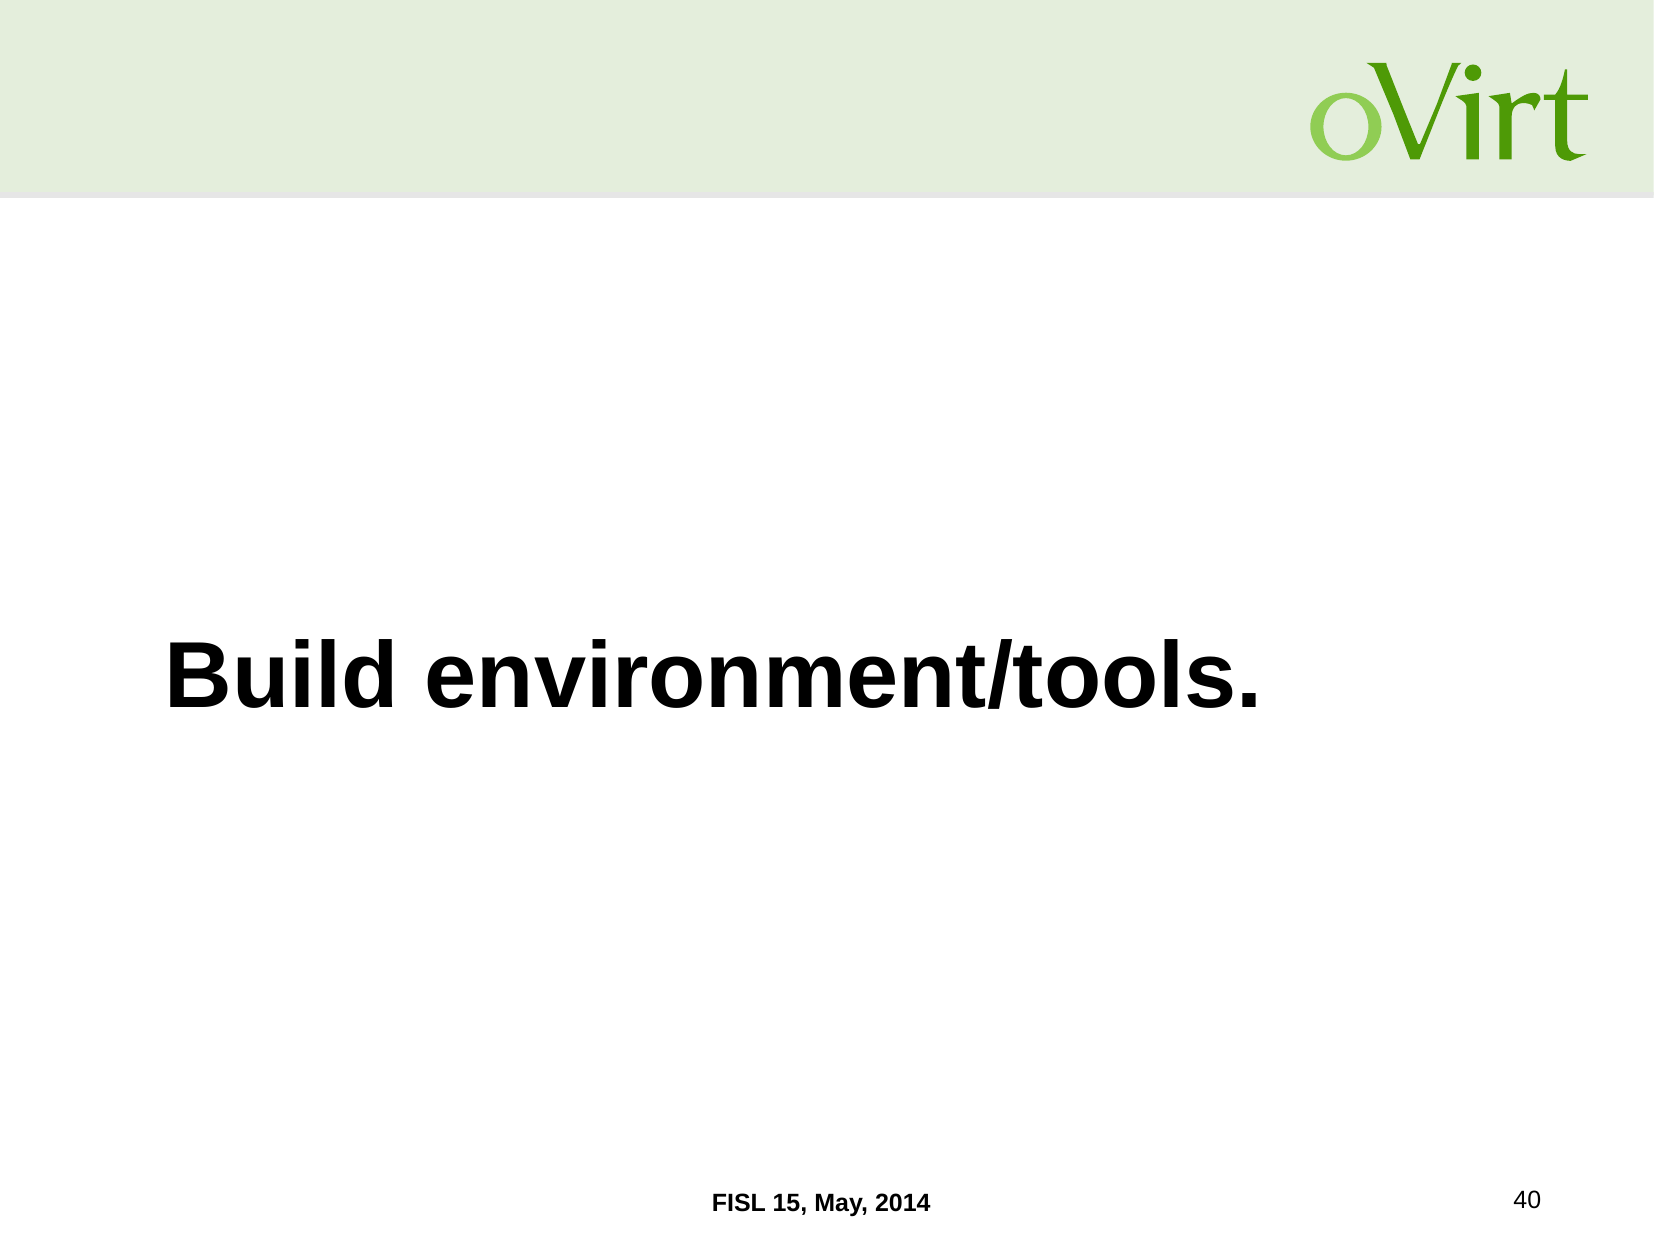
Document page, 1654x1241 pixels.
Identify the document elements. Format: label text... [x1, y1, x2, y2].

text_box Build environment/tools. [150, 615, 1654, 750]
